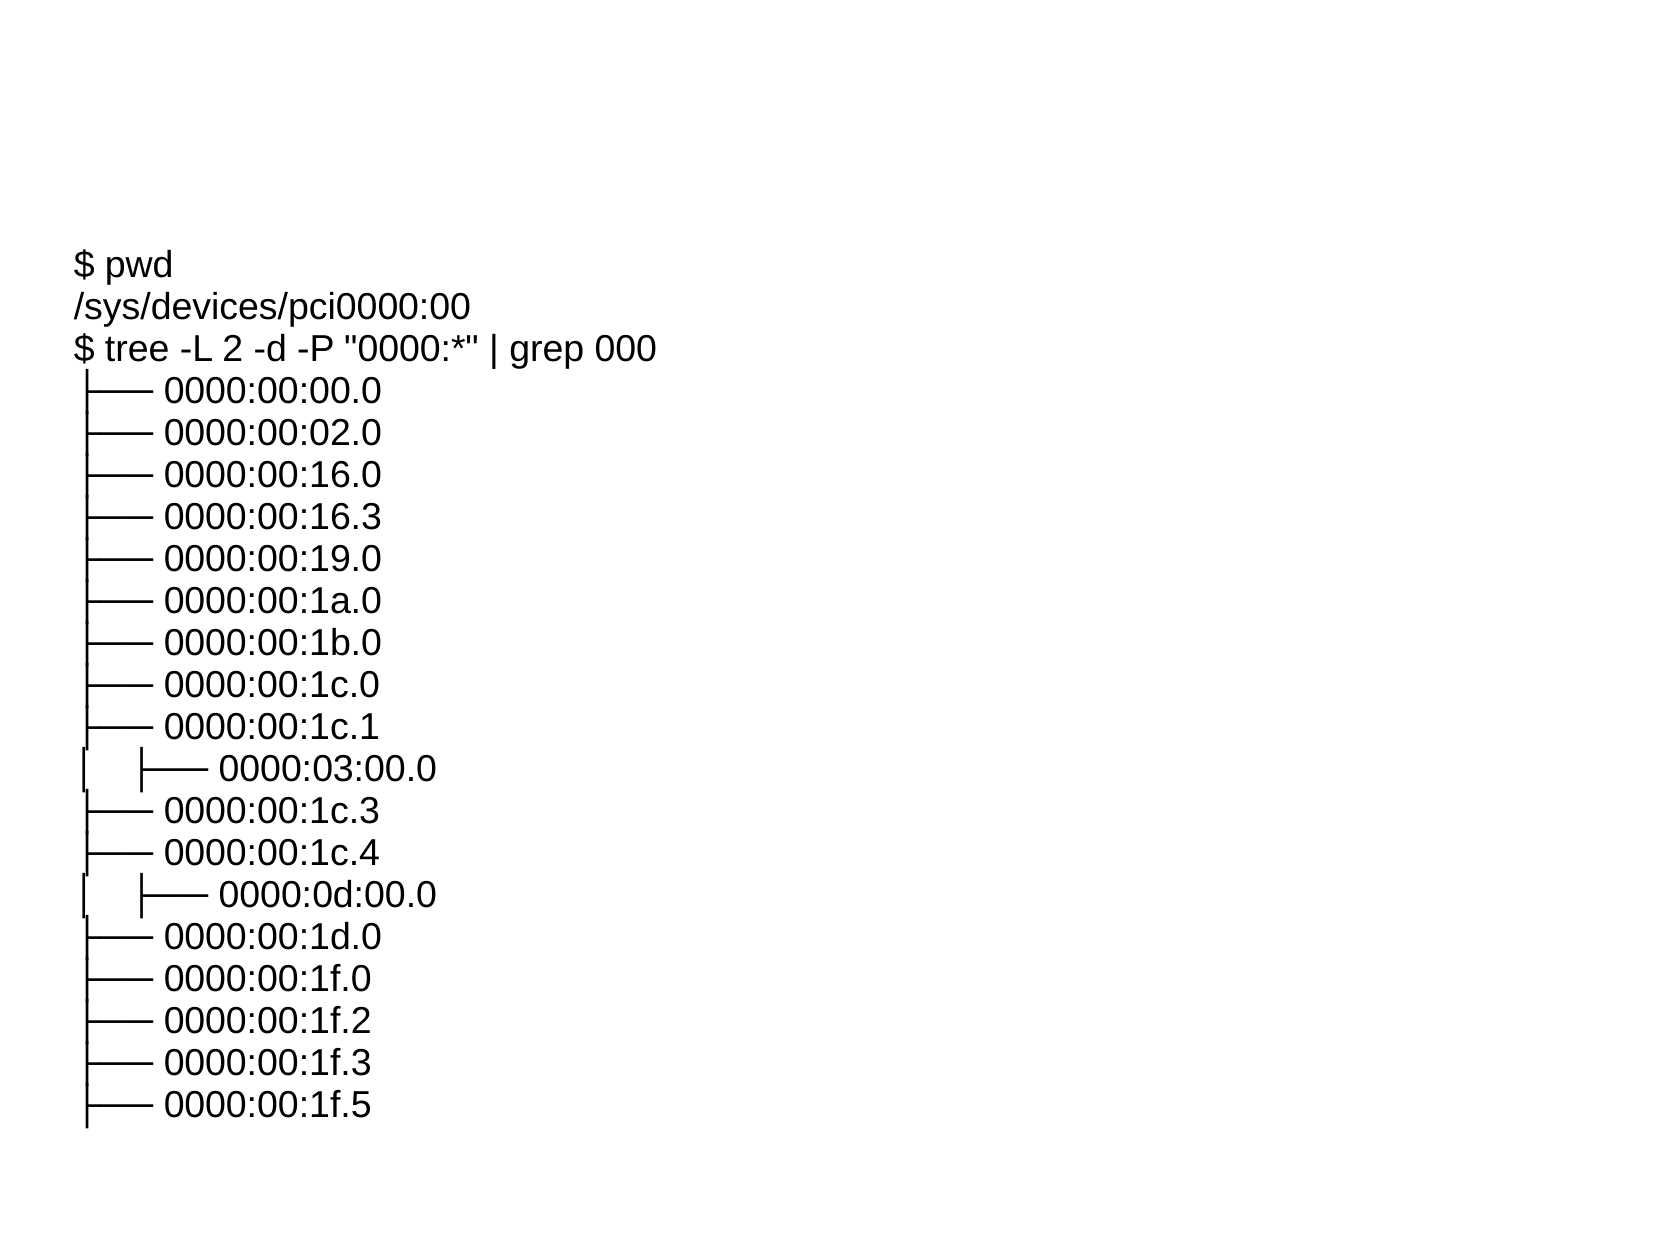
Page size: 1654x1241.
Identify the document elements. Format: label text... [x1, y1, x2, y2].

text_box $ pwd /sys/devices/pci0000:00 $ tree -L 2 -d -P "0000:*" | grep 000 ├── 0000:00:00.0 ├── 0000:00:02.0 ├── 0000:00:16.0 ├── 0000:00:16.3 ├── 0000:00:19.0 ├── 0000:00:1a.0 ├── 0000:00:1b.0 ├── 0000:00:1c.0 ├── 0000:00:1c.1 │ ├── 0000:03:00.0 ├── 0000:00:1c.3 ├── 0000:00:1c.4 │ ├── 0000:0d:00.0 ├── 0000:00:1d.0 ├── 0000:00:1f.0 ├── 0000:00:1f.2 ├── 0000:00:1f.3 ├── 0000:00:1f.5 [59, 236, 1595, 1175]
